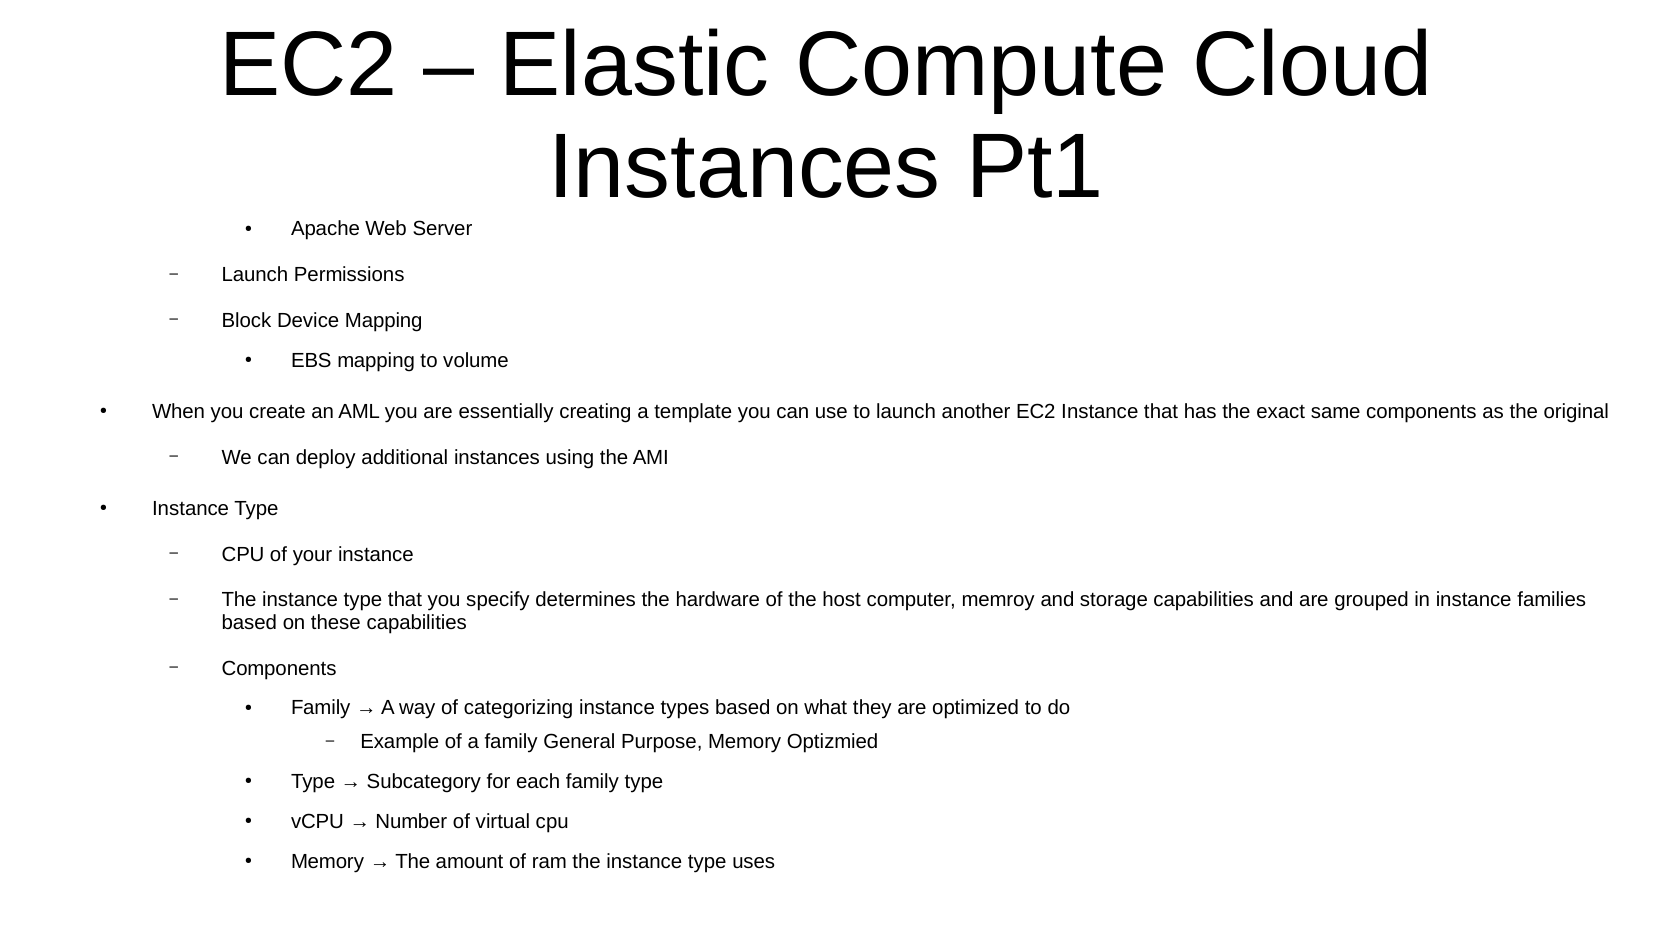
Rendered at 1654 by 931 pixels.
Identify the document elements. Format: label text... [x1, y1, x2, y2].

list Apache Web Server Launch Permissions Block Device Mapping EBS mapping to volume When you create an AML you are essentially creating a template you can use to launch another EC2 Instance that has the exact same components as the original We can deploy additional instances using the AMI Instance Type CPU of your instance The instance type that you specify determines the hardware of the host computer, memroy and storage capabilities and are grouped in instance families based on these capabilities Components Family → A way of categorizing instance types based on what they are optimized to do Example of a family General Purpose, Memory Optizmied Type → Subcategory for each family type vCPU → Number of virtual cpu Memory → The amount of ram the instance type uses [82, 217, 1636, 901]
title EC2 – Elastic Compute Cloud Instances Pt1 [82, 12, 1571, 217]
